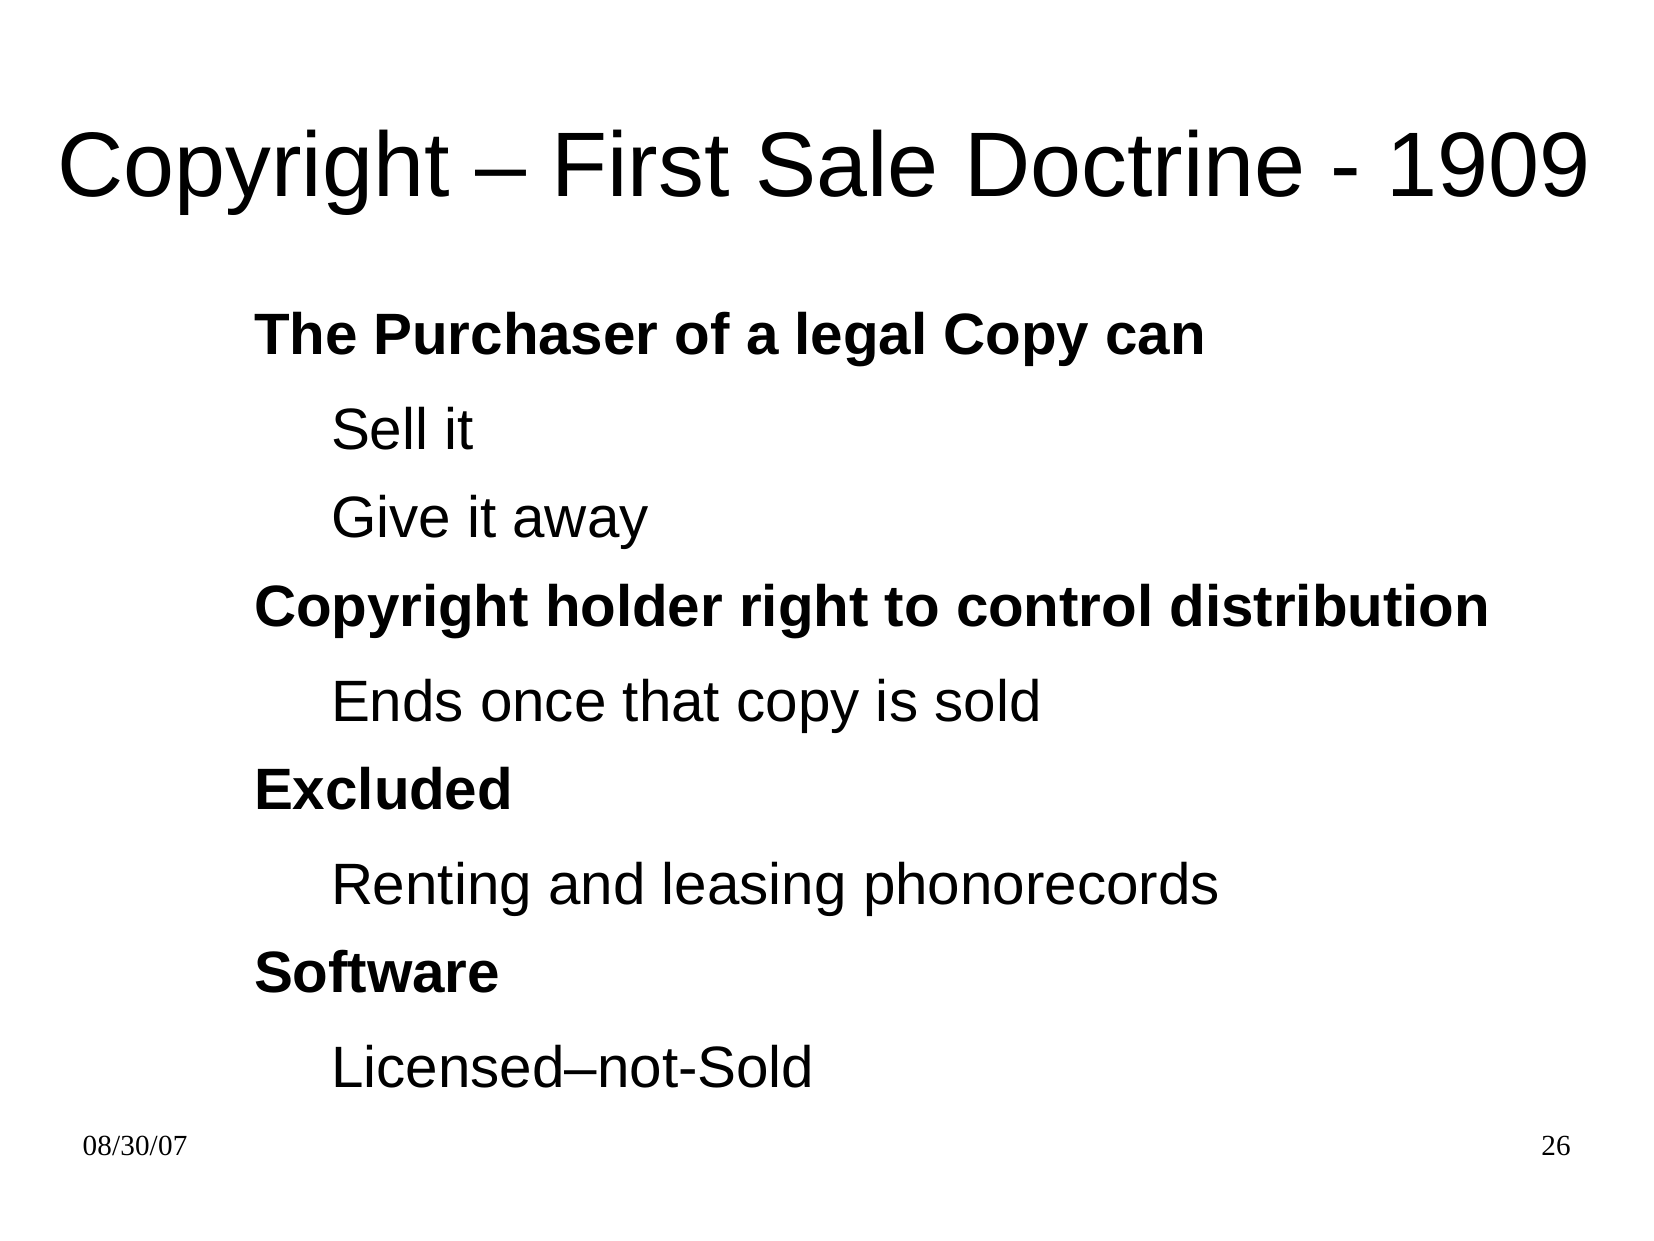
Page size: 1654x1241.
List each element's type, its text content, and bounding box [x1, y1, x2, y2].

title Copyright – First Sale Doctrine - 1909 [37, 61, 1613, 269]
list The Purchaser of a legal Copy can Sell it Give it away Copyright holder right to control distribution Ends once that copy is sold Excluded Renting and leasing phonorecords Software Licensed–not-Sold [236, 302, 1587, 1105]
